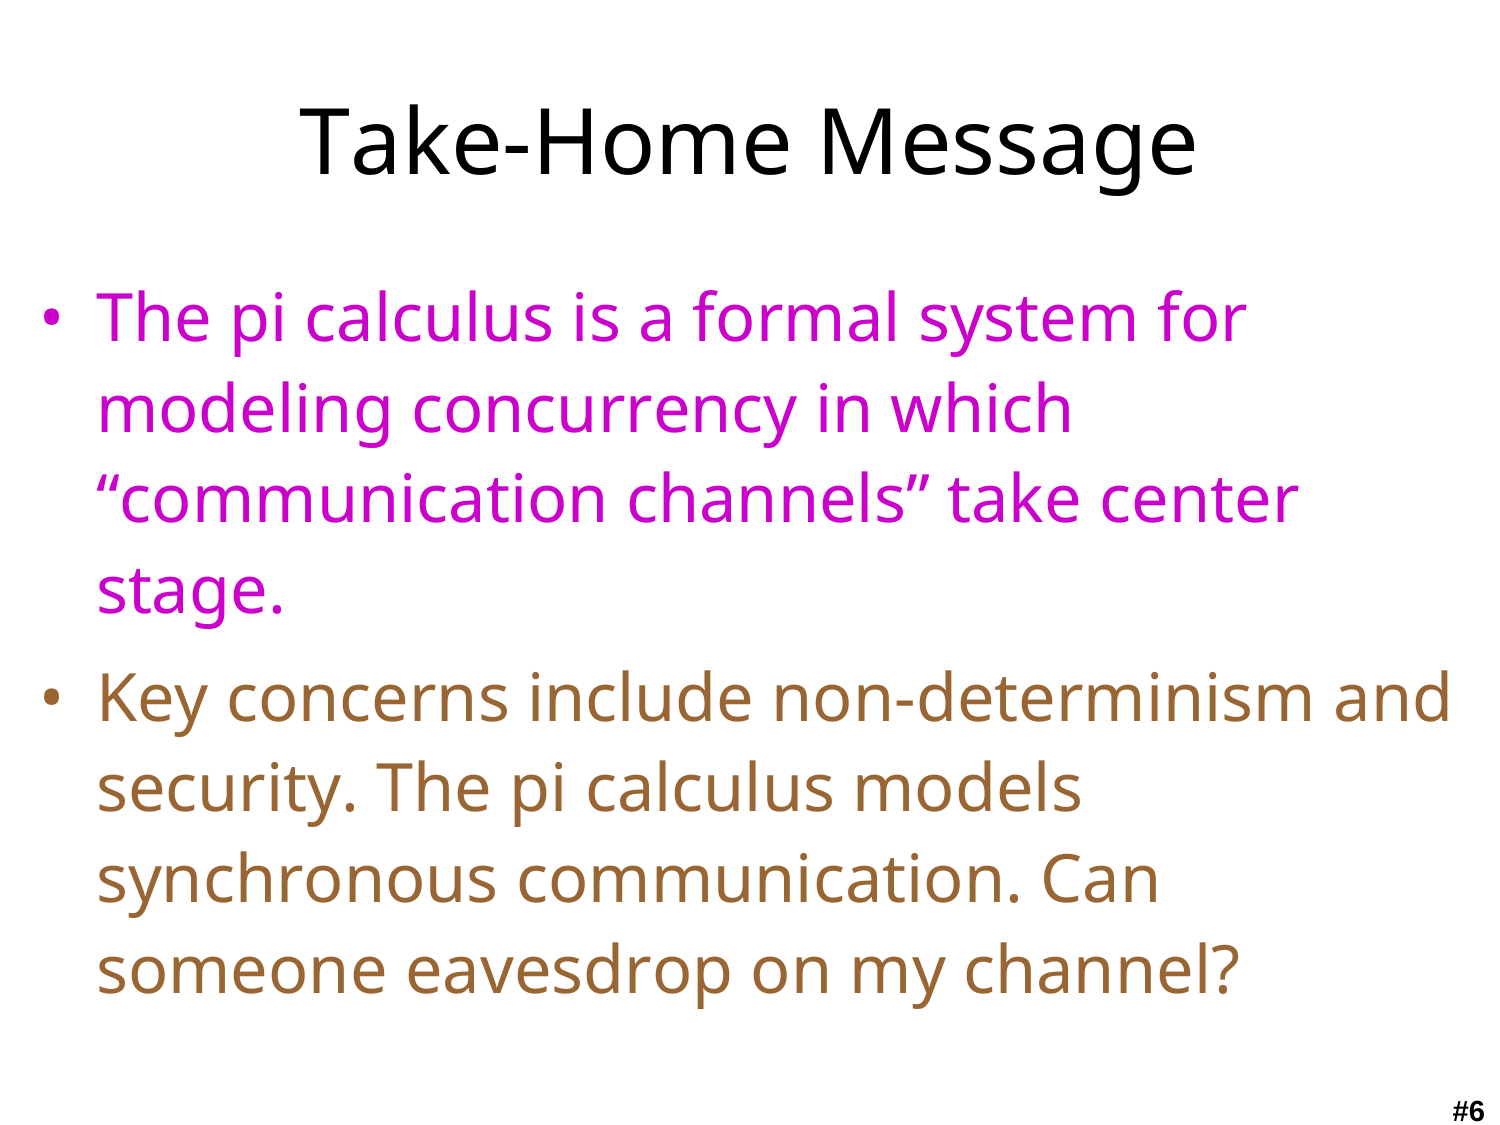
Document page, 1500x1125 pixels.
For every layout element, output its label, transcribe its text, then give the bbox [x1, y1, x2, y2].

list The pi calculus is a formal system for modeling concurrency in which “communication channels” take center stage. Key concerns include non-determinism and security. The pi calculus models synchronous communication. Can someone eavesdrop on my channel? [24, 262, 1476, 1101]
title Take-Home Message [24, 45, 1476, 233]
